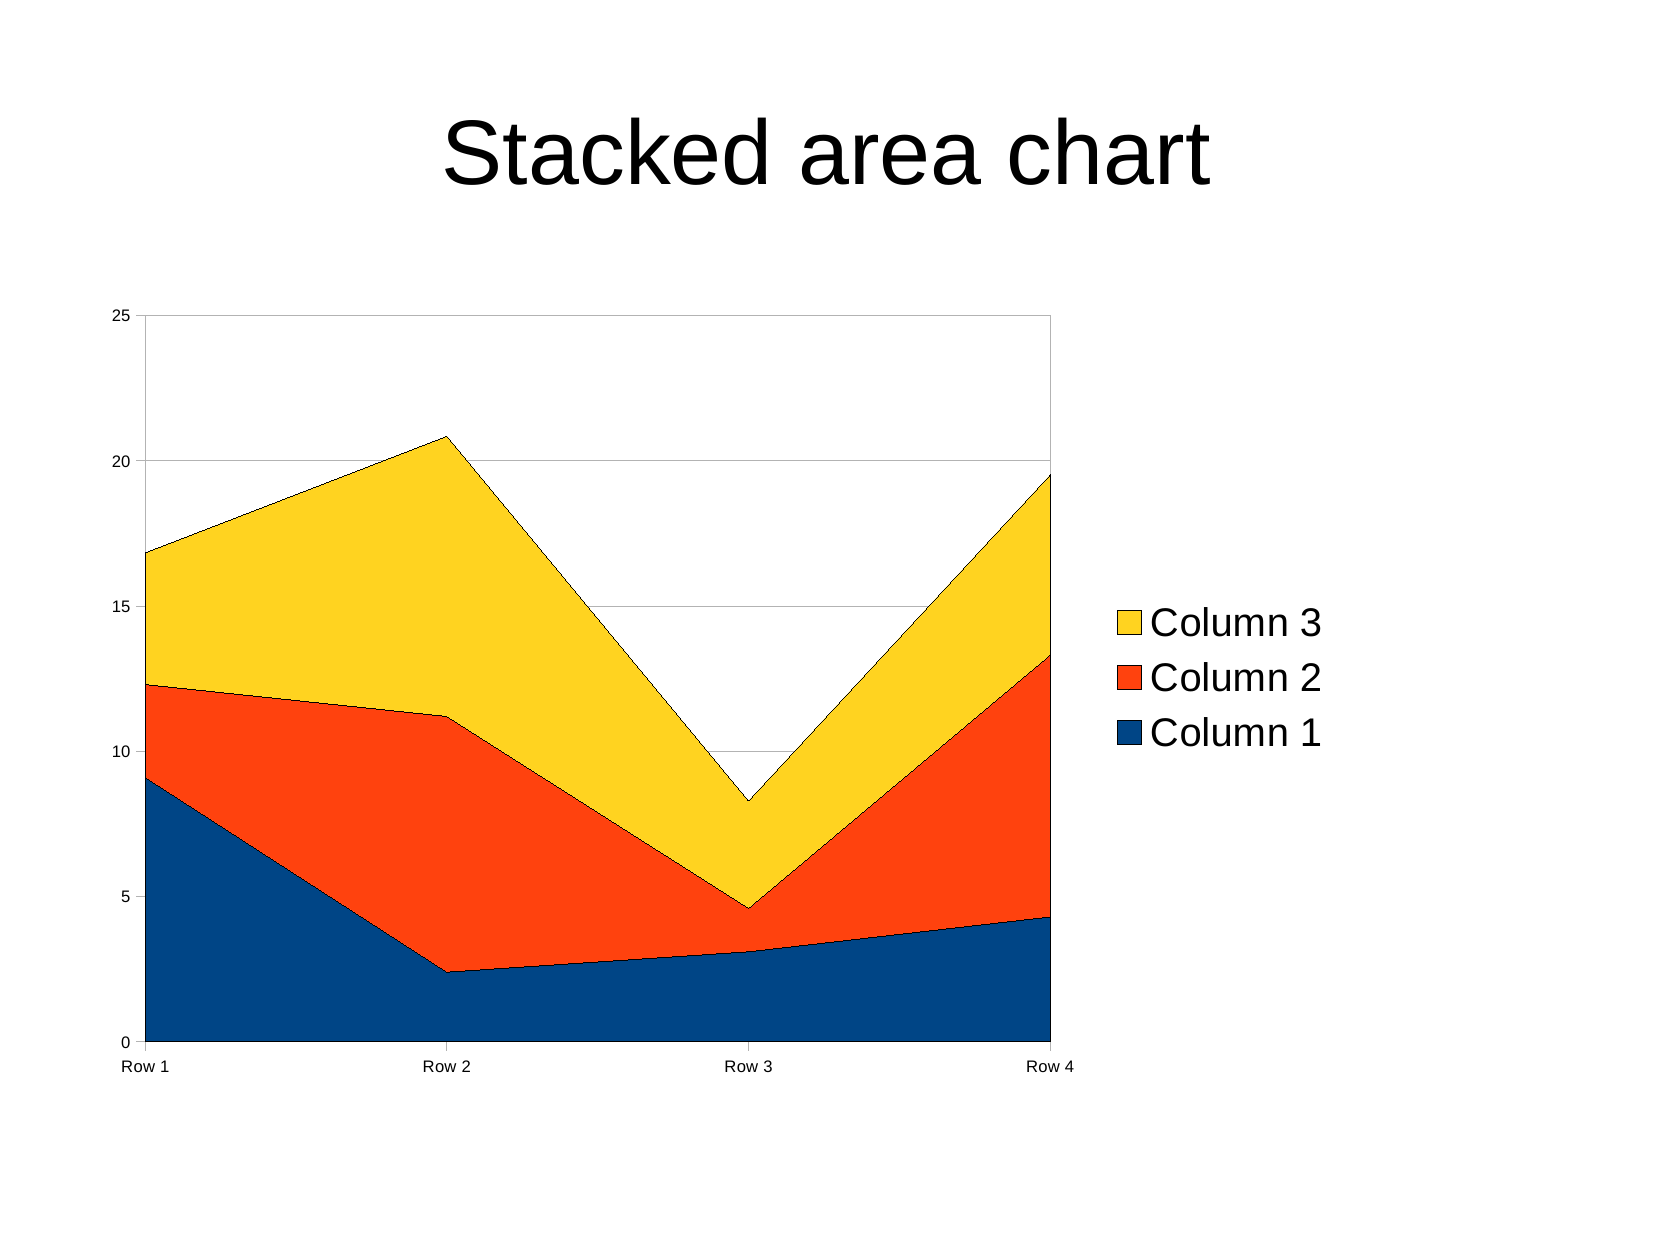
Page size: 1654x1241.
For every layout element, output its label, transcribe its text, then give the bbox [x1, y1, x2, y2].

title Stacked area chart [82, 56, 1571, 250]
chart [82, 290, 1571, 1109]
